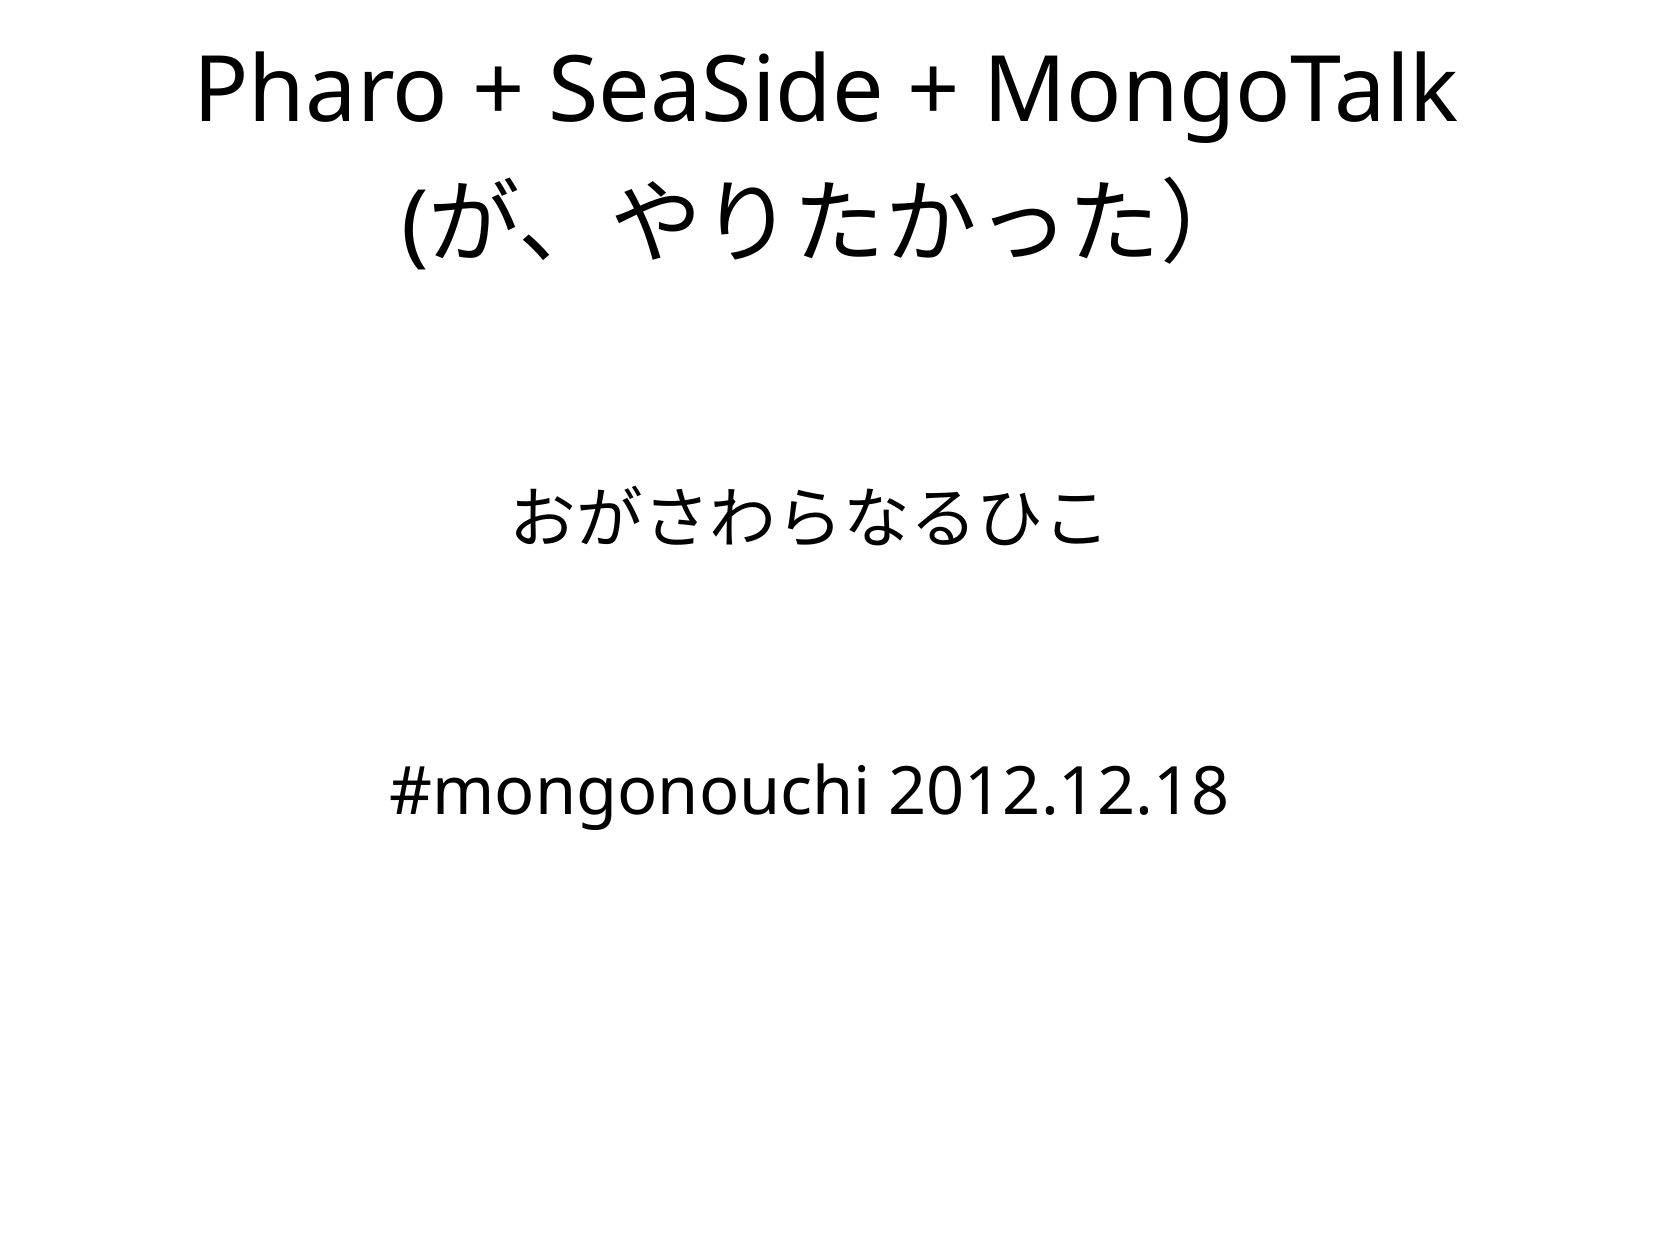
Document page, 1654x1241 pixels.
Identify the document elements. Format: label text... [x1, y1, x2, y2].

title Pharo + SeaSide + MongoTalk (が、やりたかった） [82, 49, 1571, 257]
subtitle おがさわらなるひこ #mongonouchi 2012.12.18 [82, 290, 1538, 1010]
